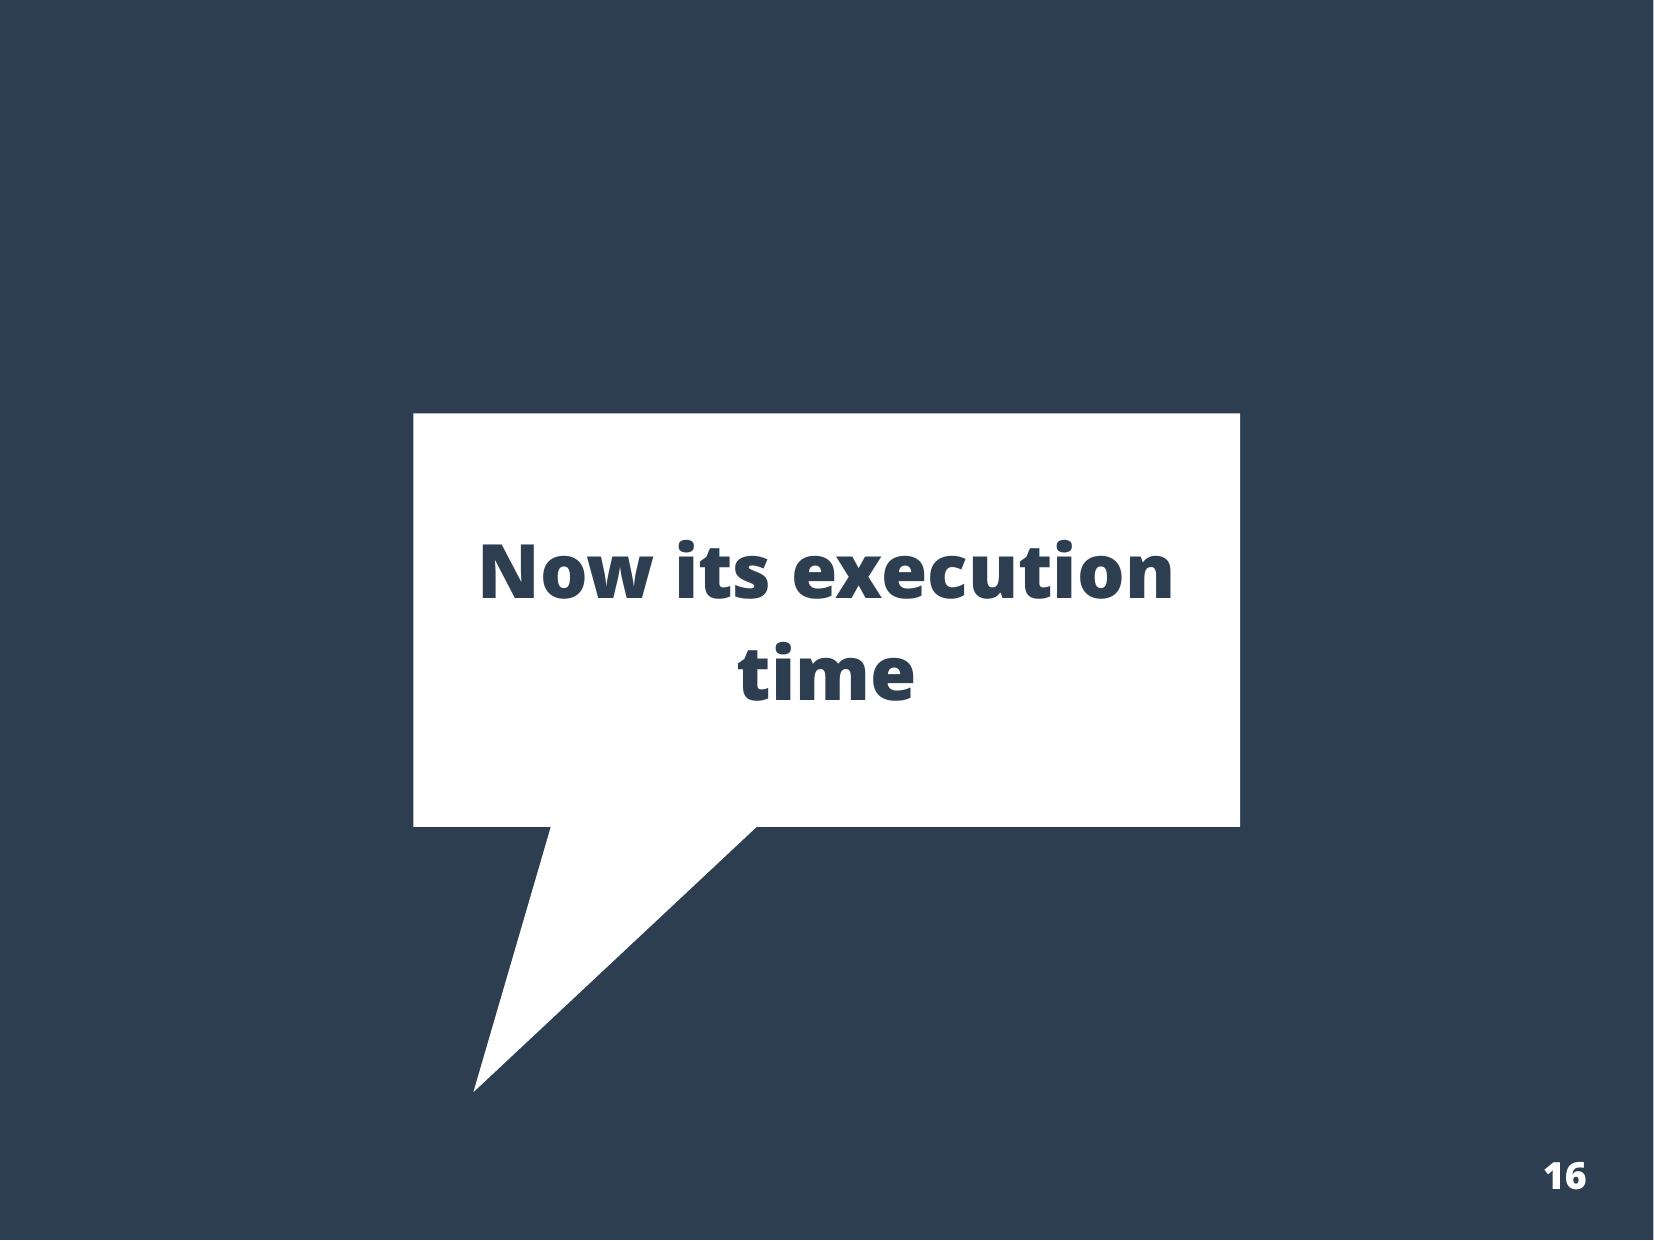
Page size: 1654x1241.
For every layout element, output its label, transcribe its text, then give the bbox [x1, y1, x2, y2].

title Now its execution time [442, 442, 1211, 798]
